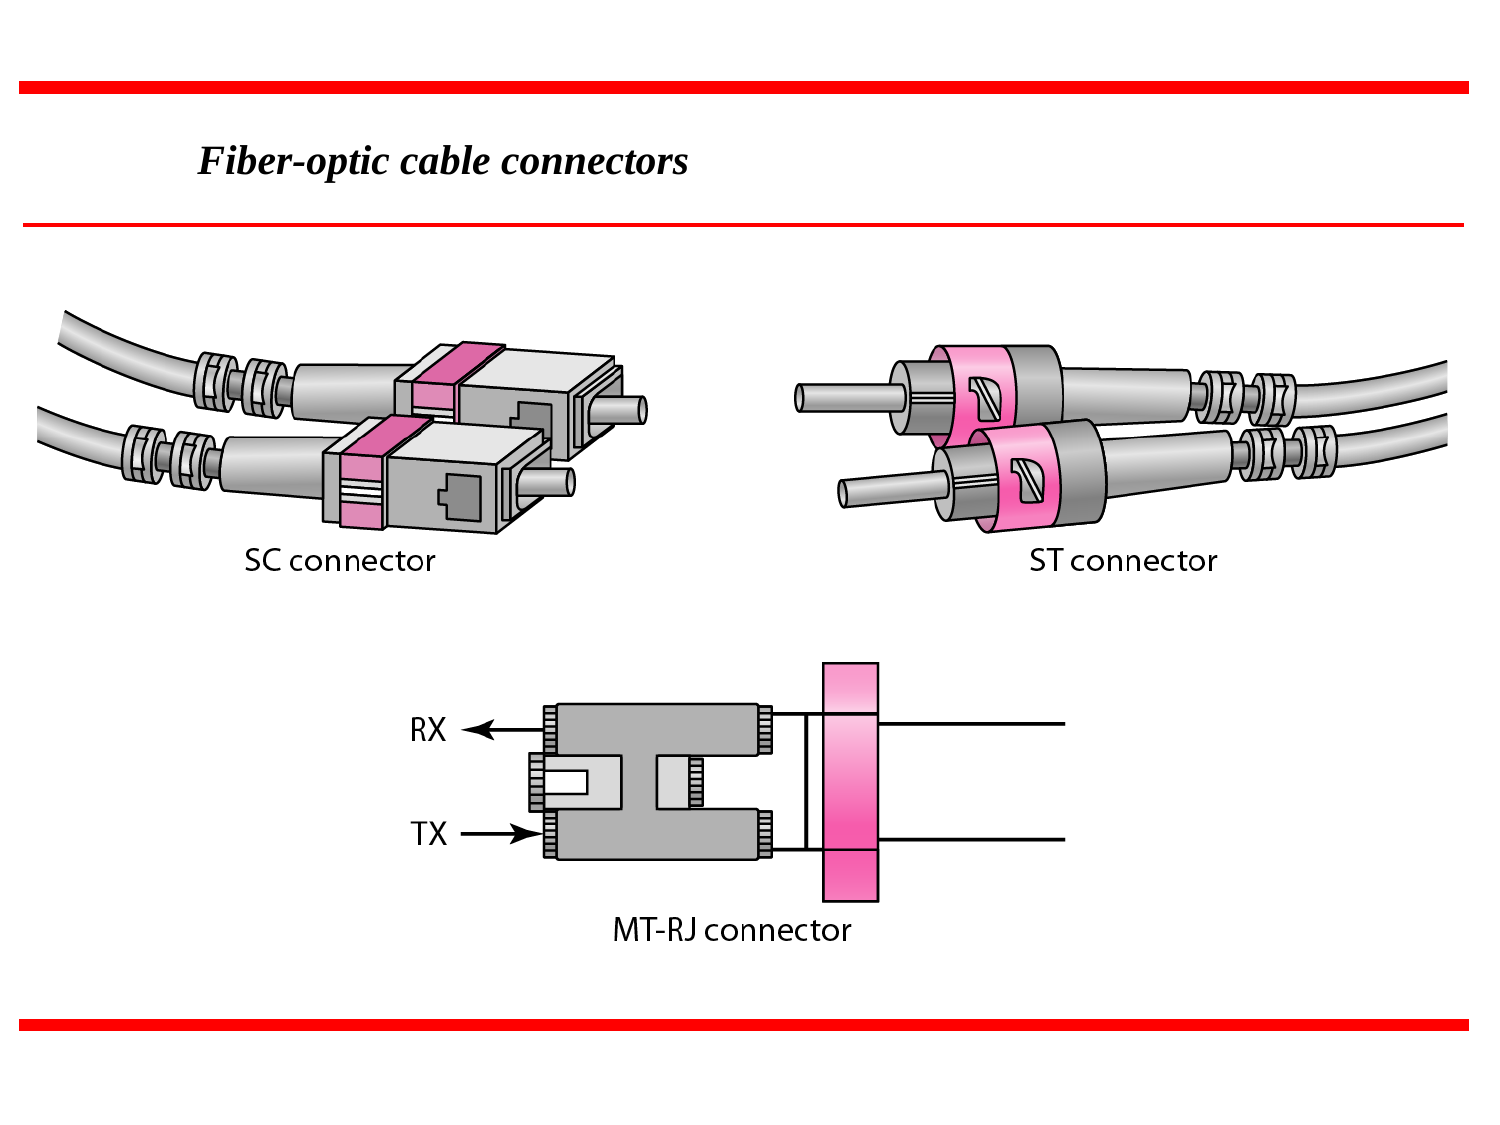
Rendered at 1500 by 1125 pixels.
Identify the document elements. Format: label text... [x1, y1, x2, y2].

picture [37, 310, 1448, 951]
text_box Fiber-optic cable connectors [182, 125, 705, 191]
